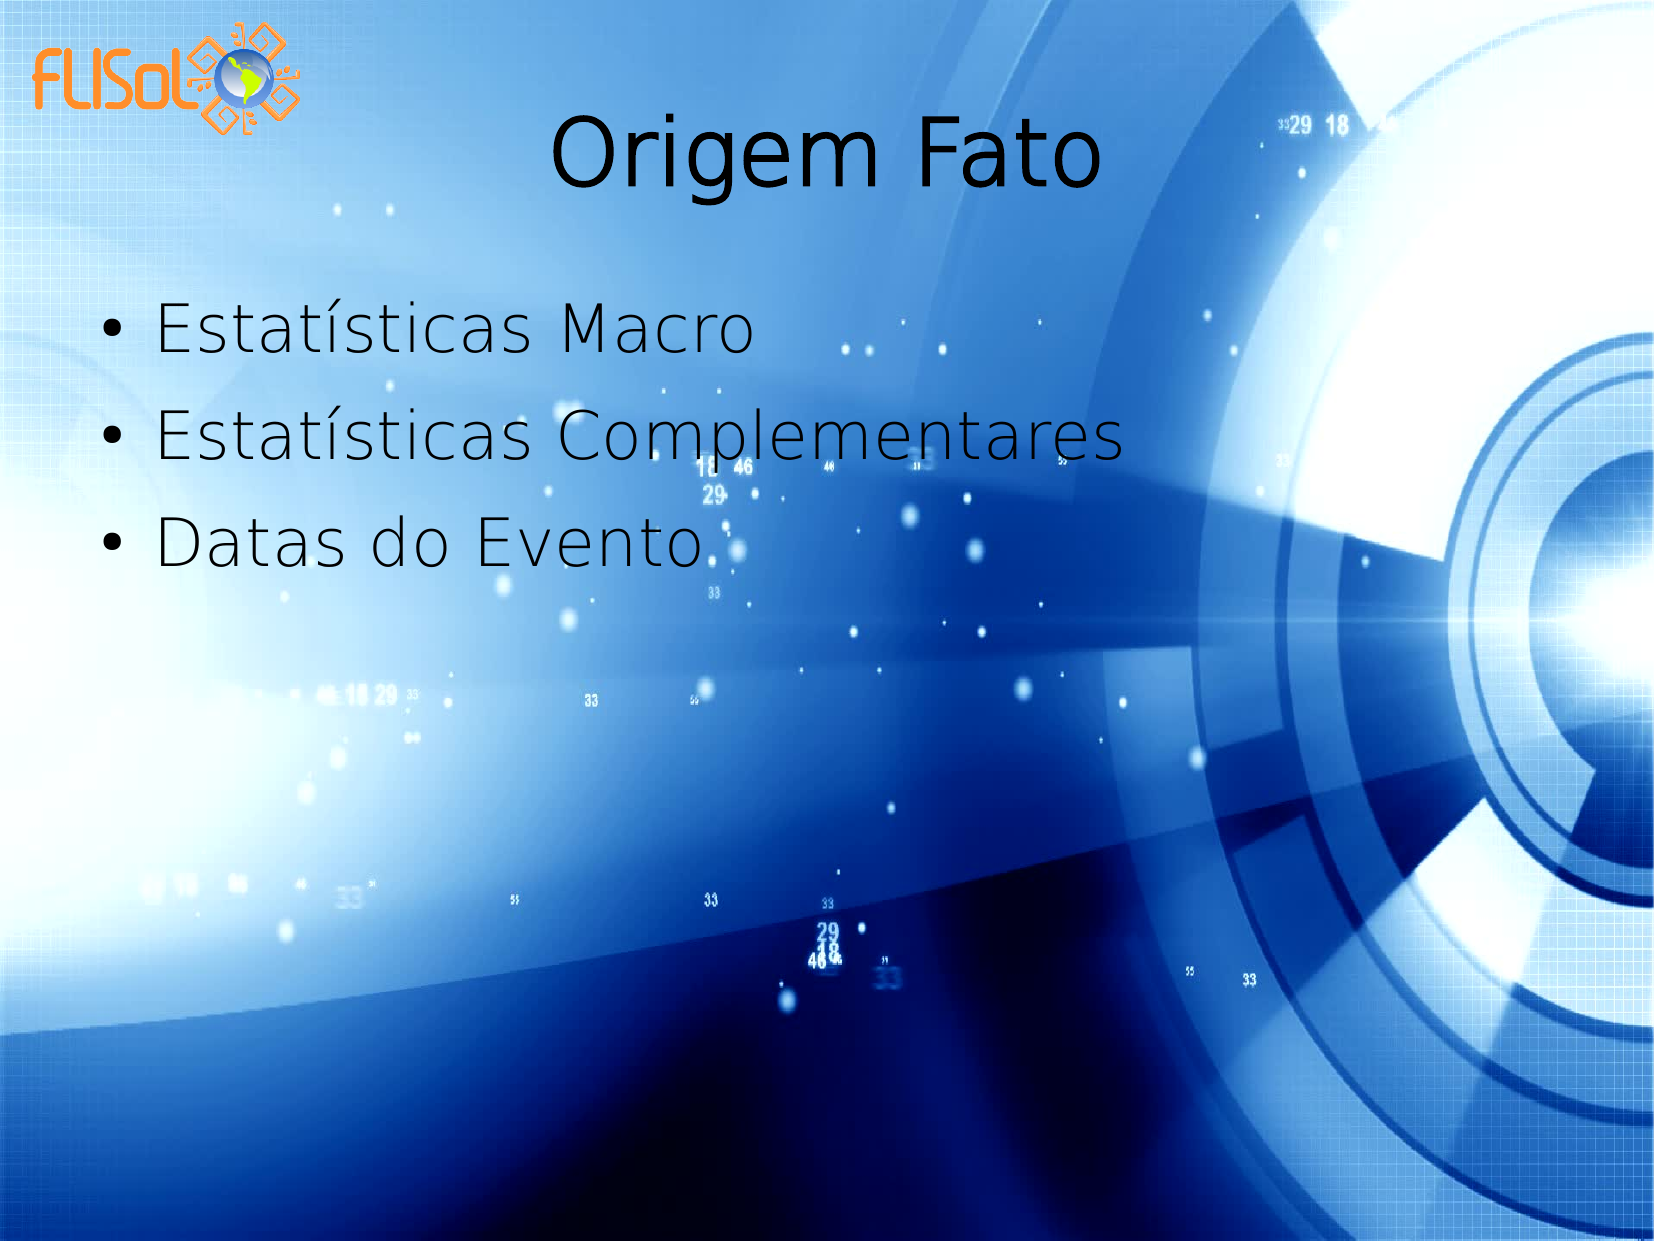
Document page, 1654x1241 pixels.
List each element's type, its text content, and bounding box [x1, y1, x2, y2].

list Estatísticas Macro Estatísticas Complementares Datas do Evento [82, 290, 1571, 1010]
picture [0, 0, 1654, 1241]
title Origem Fato [82, 49, 1571, 257]
